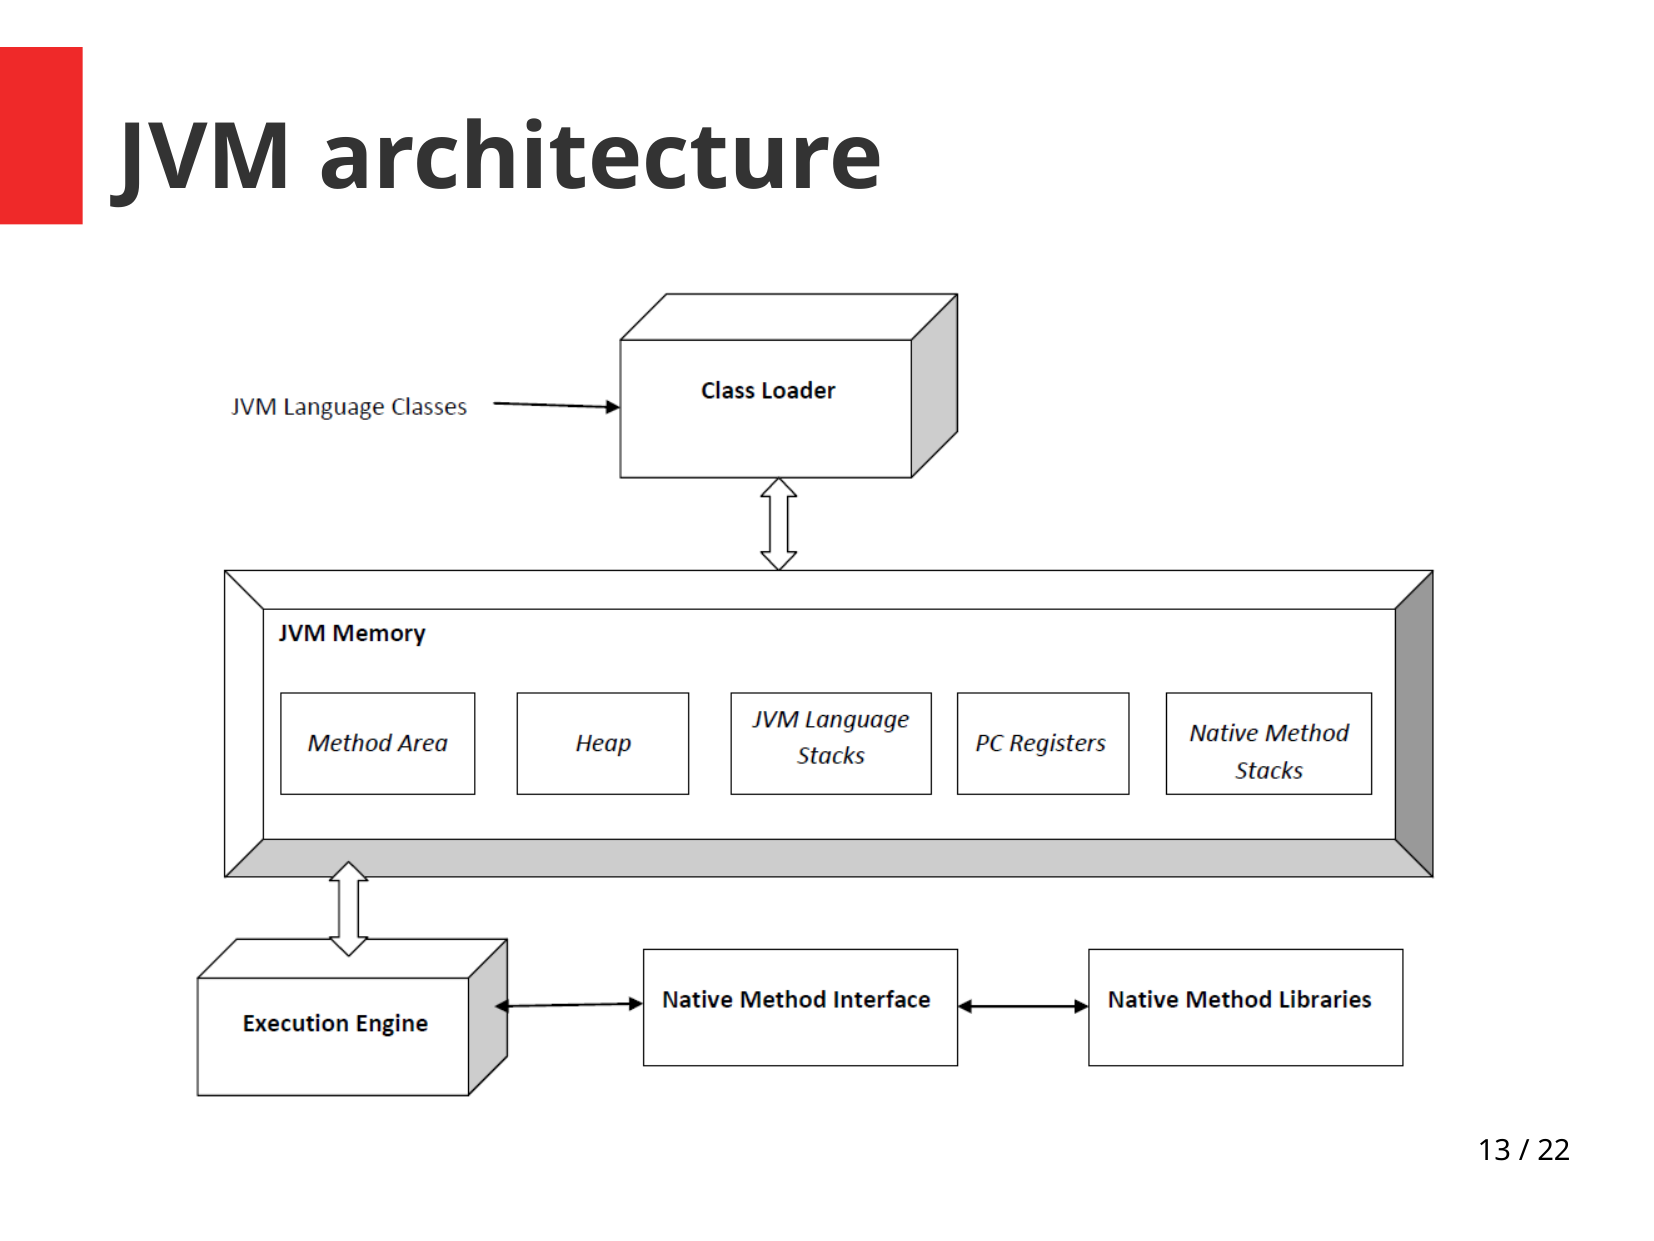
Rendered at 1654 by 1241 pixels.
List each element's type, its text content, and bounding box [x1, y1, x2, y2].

picture [89, 256, 1530, 1129]
title JVM architecture [117, 49, 1571, 257]
